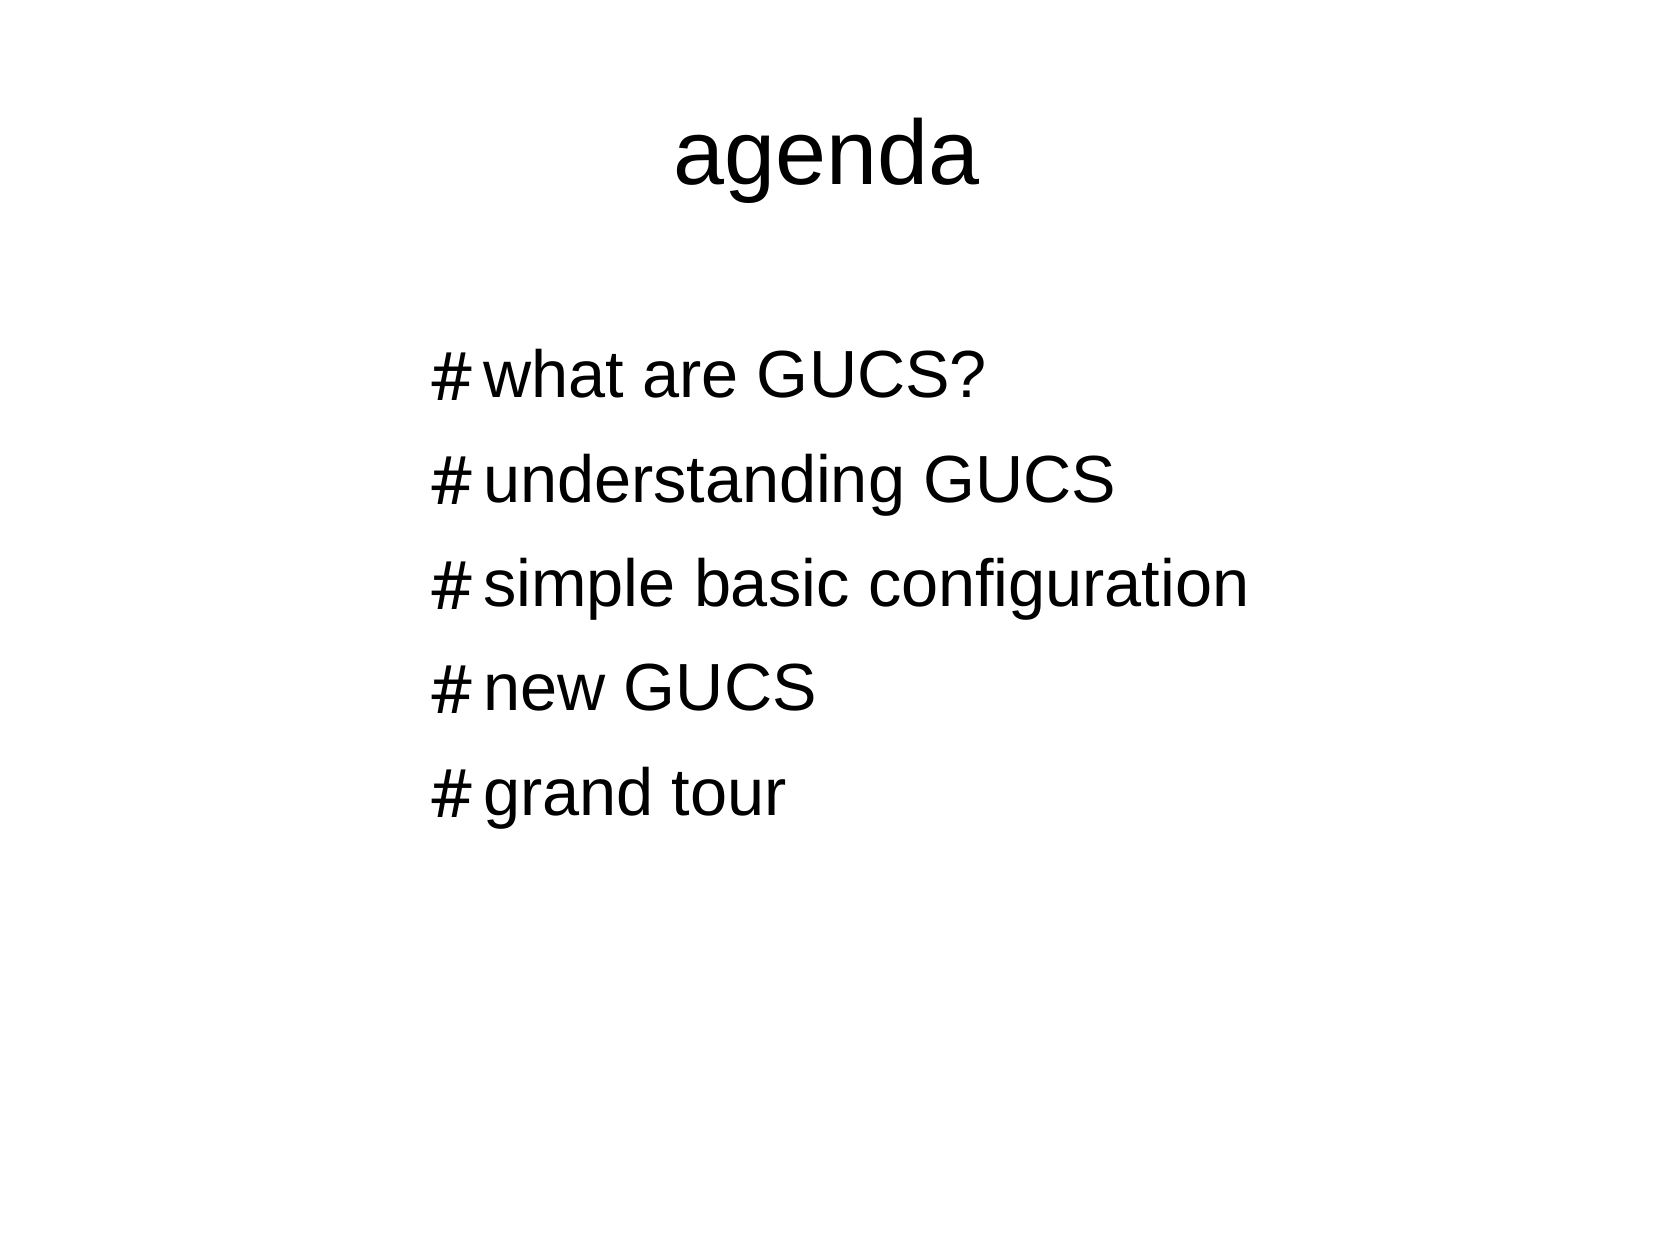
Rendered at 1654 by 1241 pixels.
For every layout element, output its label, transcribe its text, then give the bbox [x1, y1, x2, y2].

list what are GUCS? understanding GUCS simple basic configuration new GUCS grand tour [412, 337, 1571, 1094]
title agenda [82, 49, 1571, 257]
